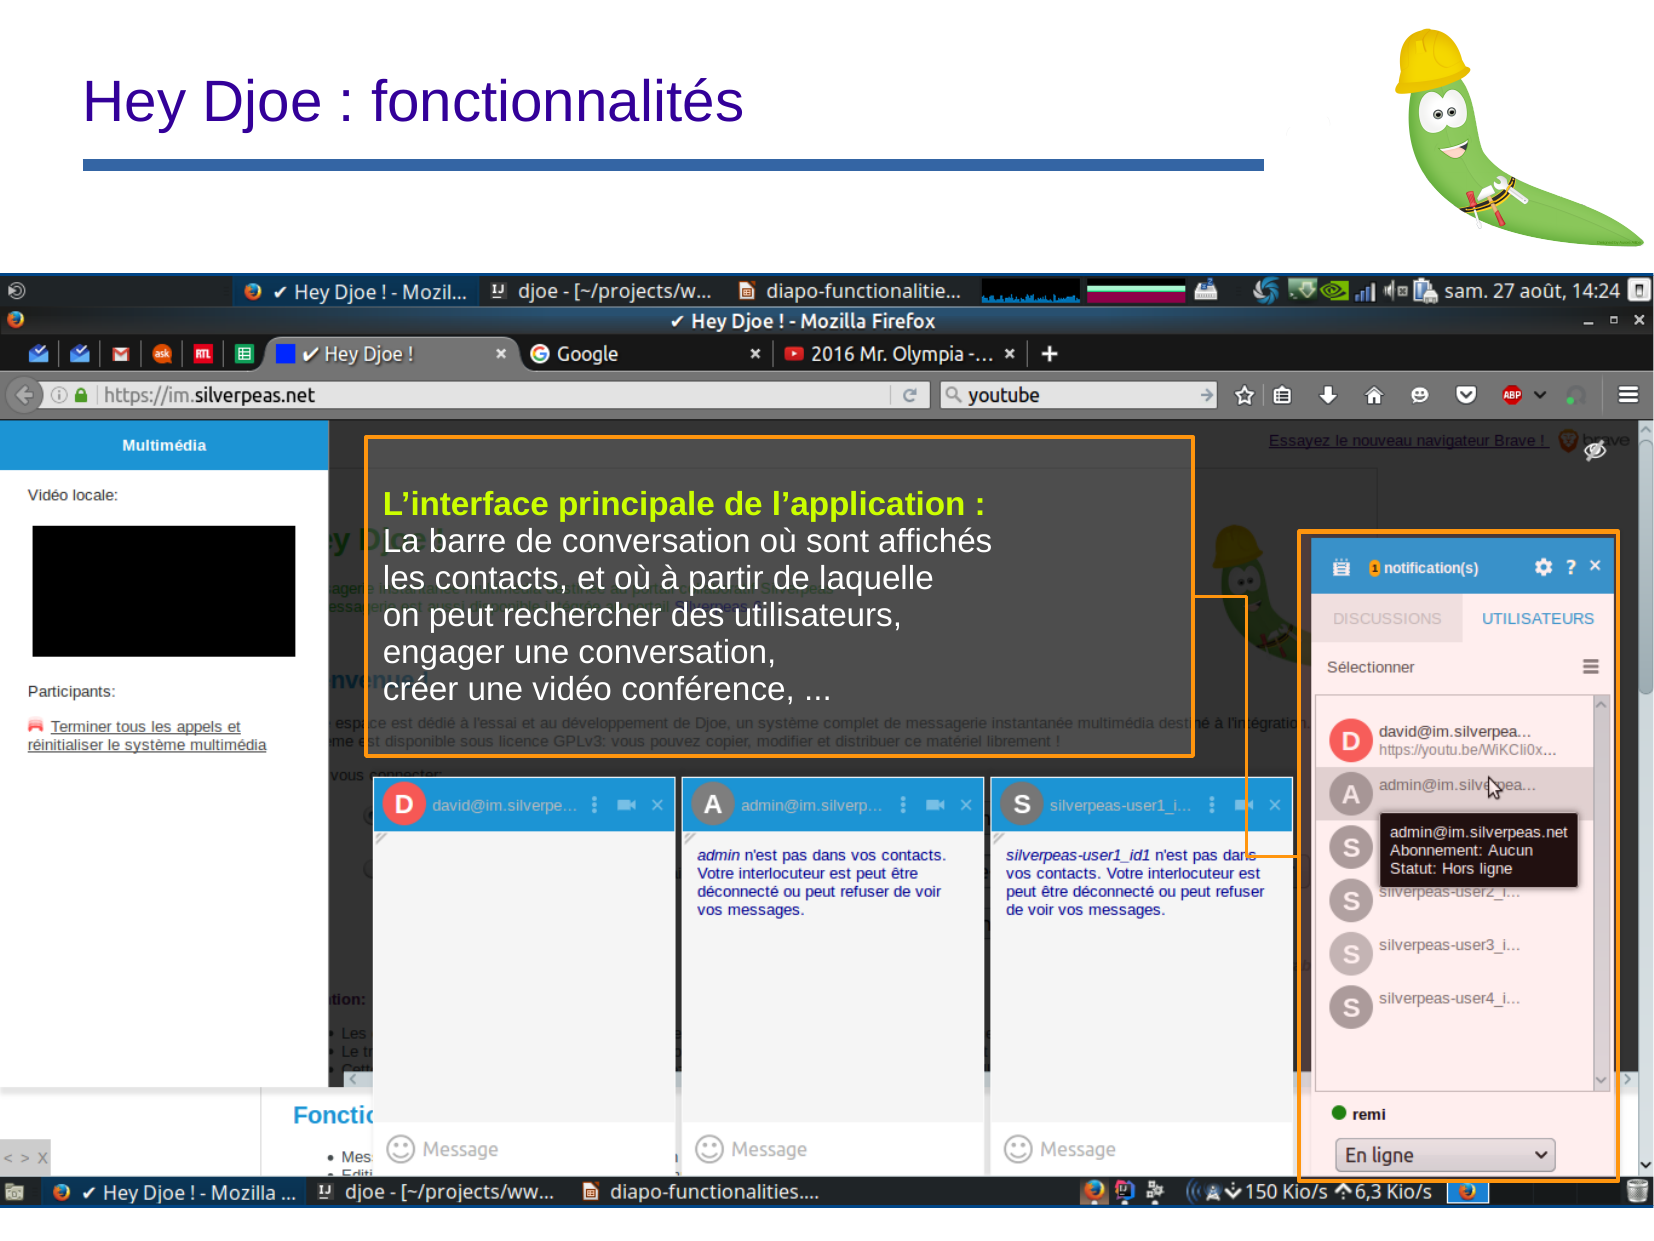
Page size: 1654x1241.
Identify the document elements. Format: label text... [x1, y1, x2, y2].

title Hey Djoe : fonctionnalités [82, 49, 1264, 154]
text_box [1299, 531, 1619, 1182]
picture [0, 275, 1654, 1206]
text_box L’interface principale de l’application : La barre de conversation où sont affichés les contacts, et où à partir de laquelle on peut rechercher des utilisateurs, engager une conversation, créer une vidéo conférence, ... [366, 437, 1193, 756]
picture [1286, 23, 1647, 248]
